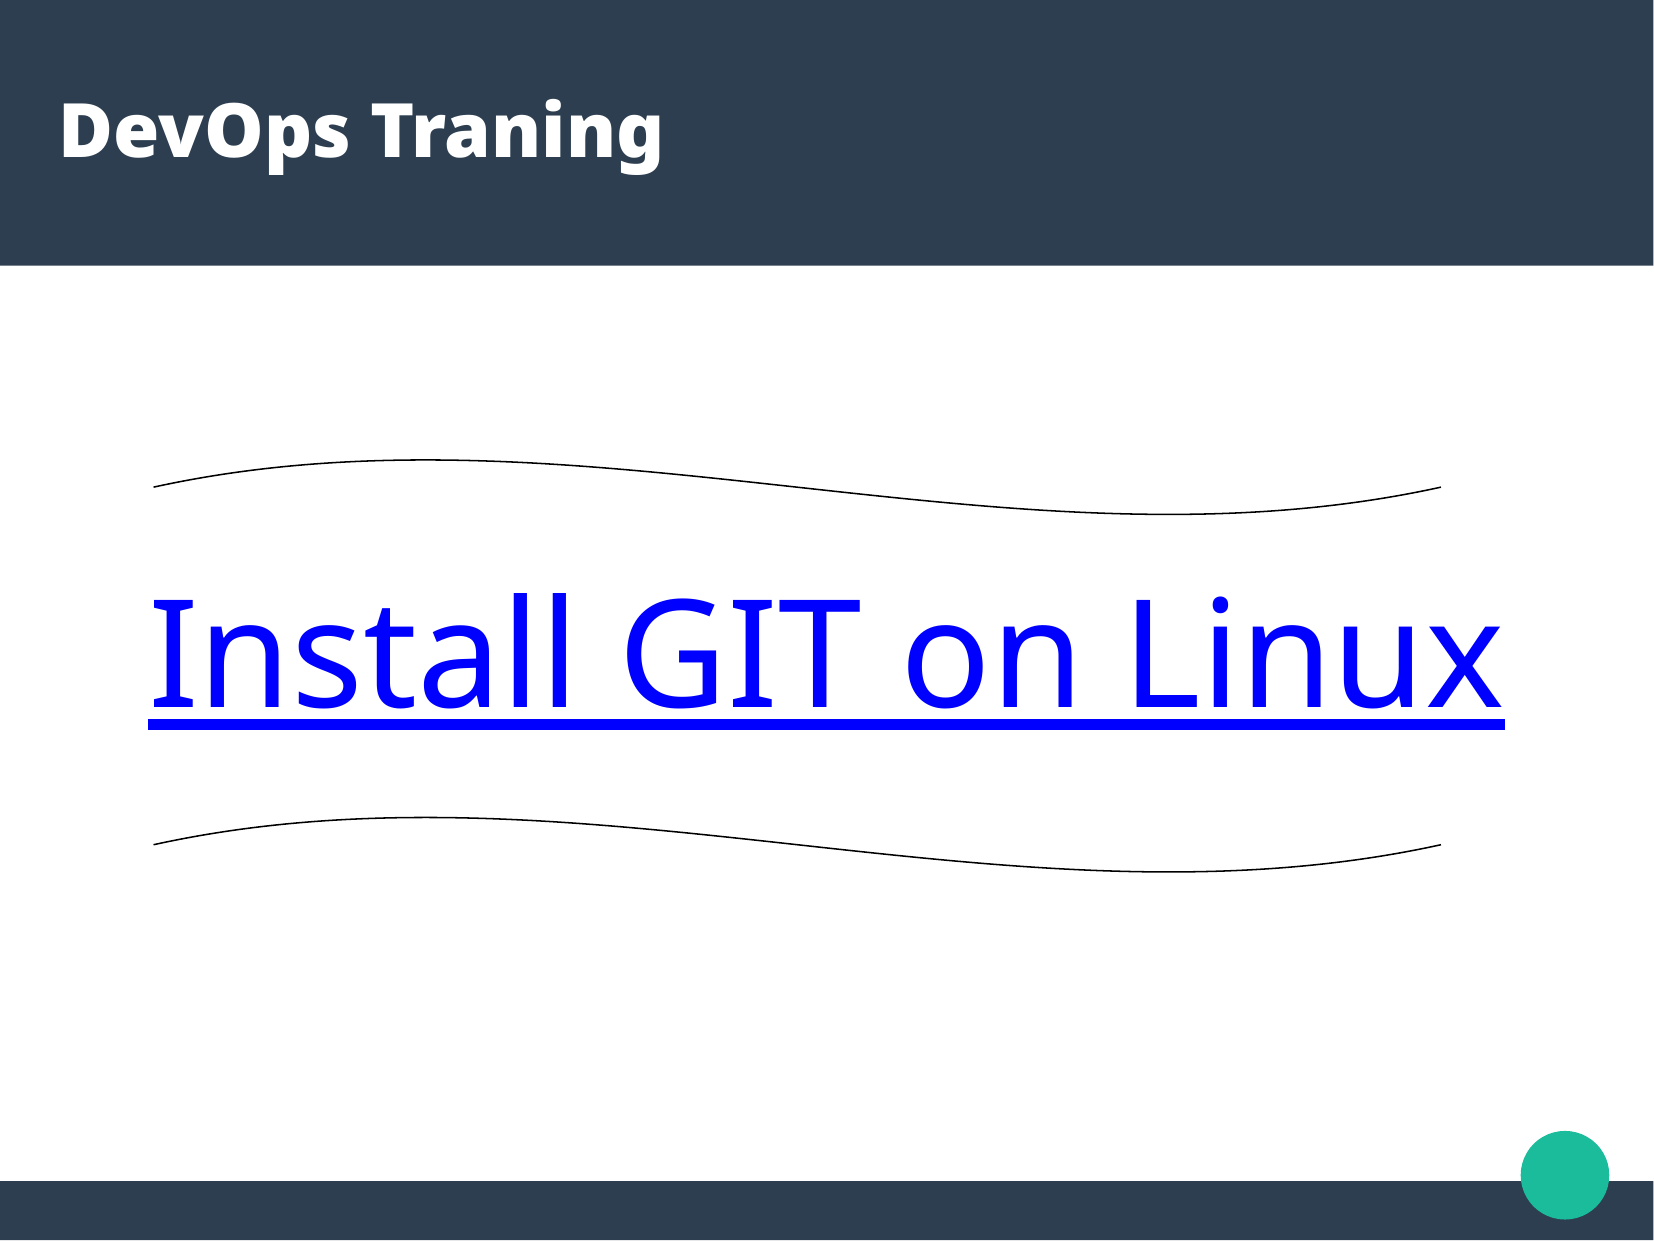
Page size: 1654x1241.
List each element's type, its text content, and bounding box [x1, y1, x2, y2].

subtitle Install GIT on Linux [82, 290, 1571, 1010]
title DevOps Traning [59, 49, 1595, 207]
